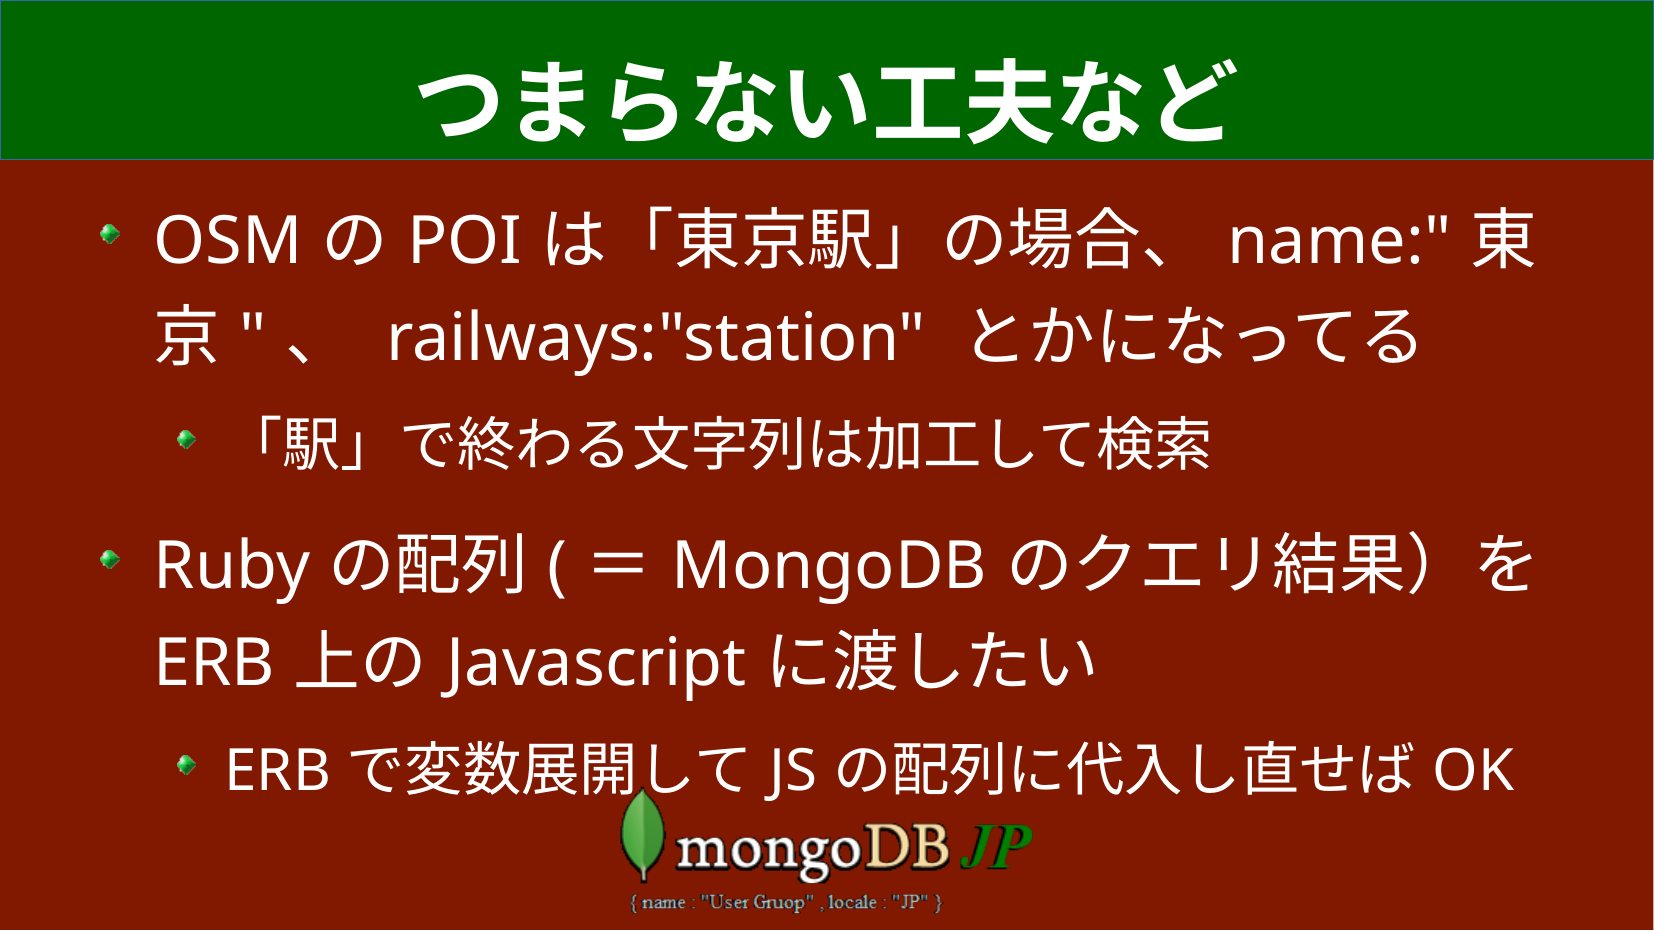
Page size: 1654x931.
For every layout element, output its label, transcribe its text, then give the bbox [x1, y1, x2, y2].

picture [928, 784, 943, 790]
list OSMのPOIは「東京駅」の場合、name:"東京"、 railways:"station" とかになってる 「駅」で終わる文字列は加工して検索 Rubyの配列(＝MongoDBのクエリ結果）をERB上のJavascriptに渡したい ERBで変数展開してJSの配列に代入し直せばOK [82, 185, 1571, 726]
picture [657, 784, 678, 788]
picture [177, 755, 196, 775]
picture [616, 784, 1047, 931]
title つまらない工夫など [82, 37, 1571, 156]
